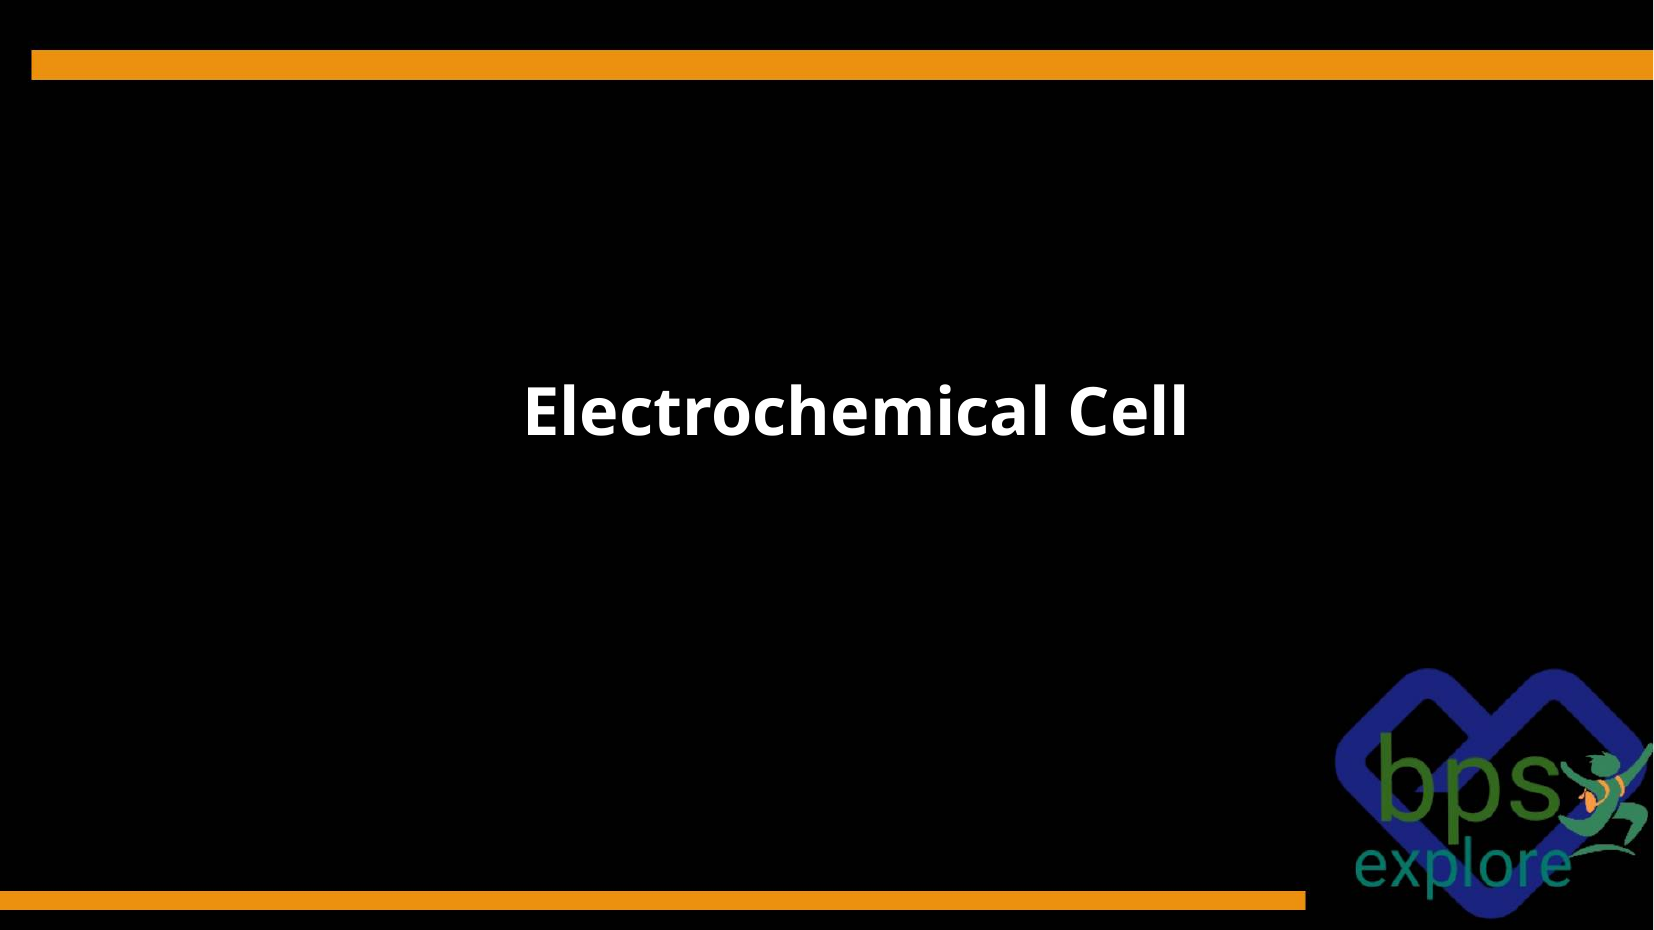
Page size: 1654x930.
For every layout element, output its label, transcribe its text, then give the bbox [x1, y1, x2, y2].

picture [0, 0, 1654, 930]
title Electrochemical Cell [112, 332, 1601, 488]
